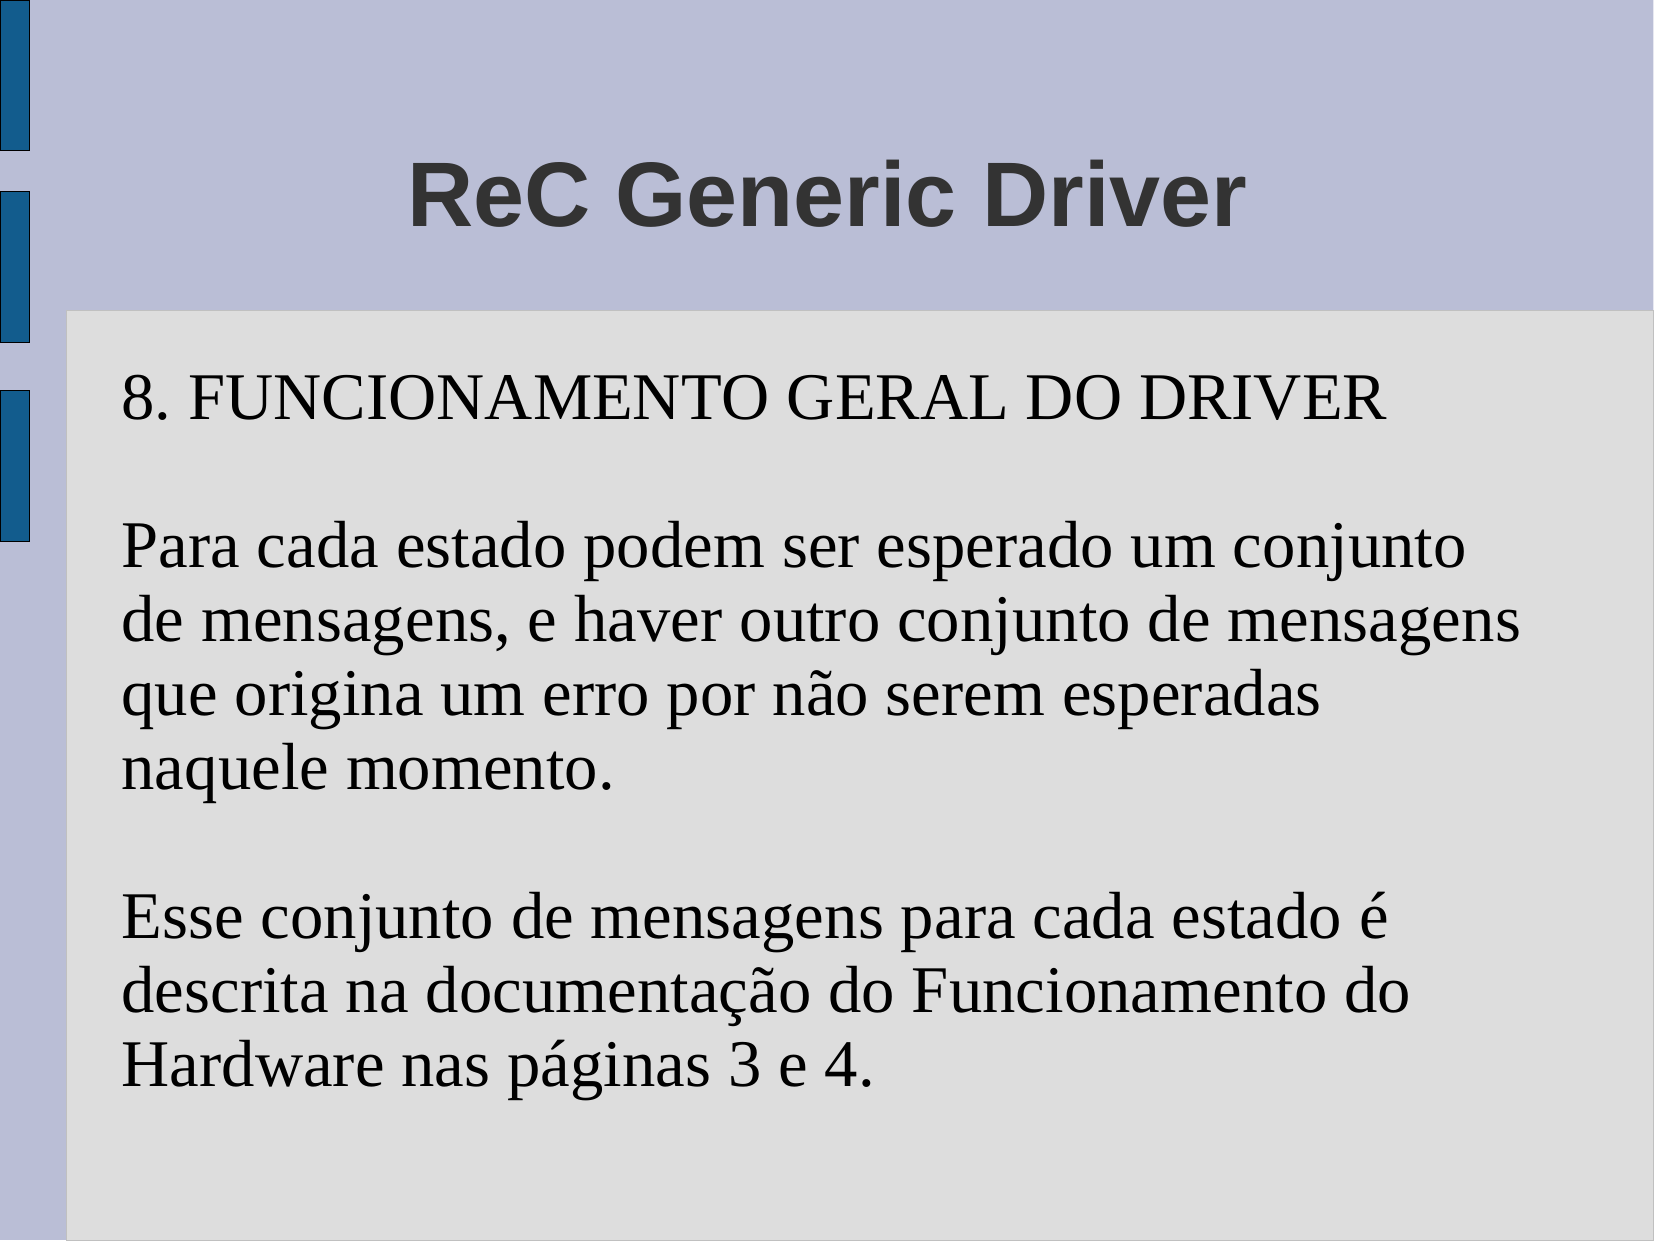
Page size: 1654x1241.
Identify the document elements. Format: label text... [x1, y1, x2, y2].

title ReC Generic Driver [121, 91, 1534, 299]
subtitle 8. FUNCIONAMENTO GERAL DO DRIVER Para cada estado podem ser esperado um conjunto de mensagens, e haver outro conjunto de mensagens que origina um erro por não serem esperadas naquele momento. Esse conjunto de mensagens para cada estado é descrita na documentação do Funcionamento do Hardware nas páginas 3 e 4. [121, 321, 1534, 1140]
